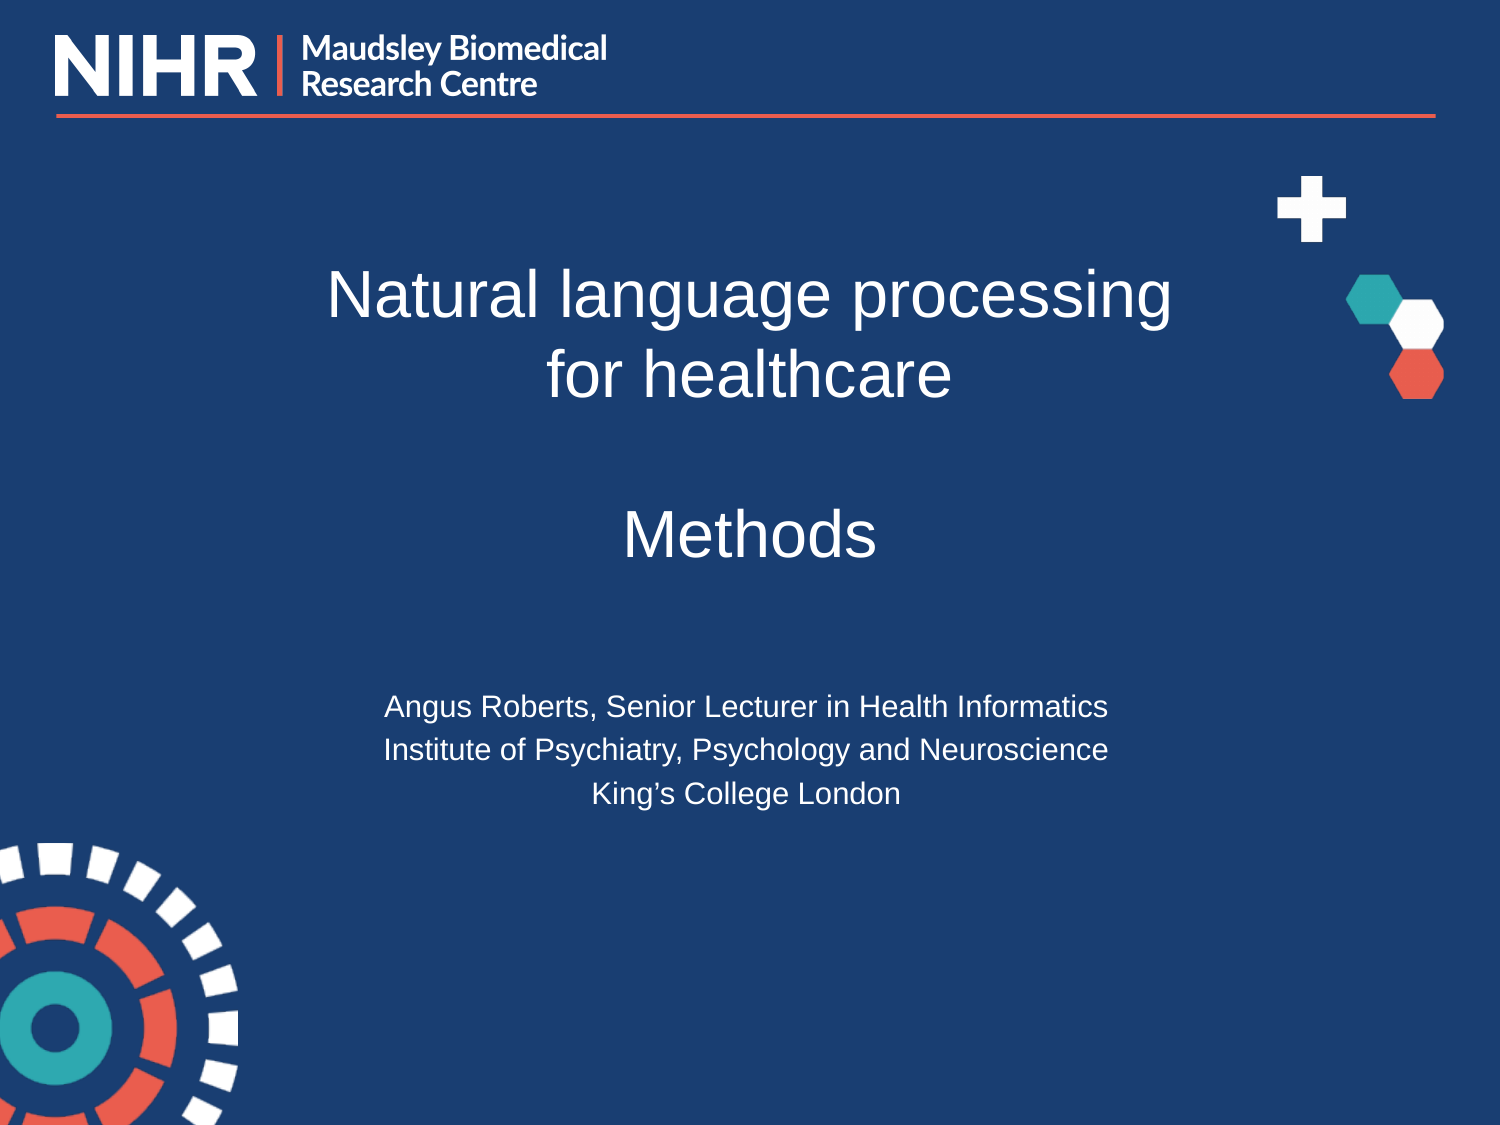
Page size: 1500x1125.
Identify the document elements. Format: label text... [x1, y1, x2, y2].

subtitle Angus Roberts, Senior Lecturer in Health Informatics Institute of Psychiatry, Psychology and Neuroscience King’s College London [41, 634, 1451, 821]
picture [17, 0, 643, 140]
title Natural language processing for healthcare Methods [112, 228, 1388, 579]
